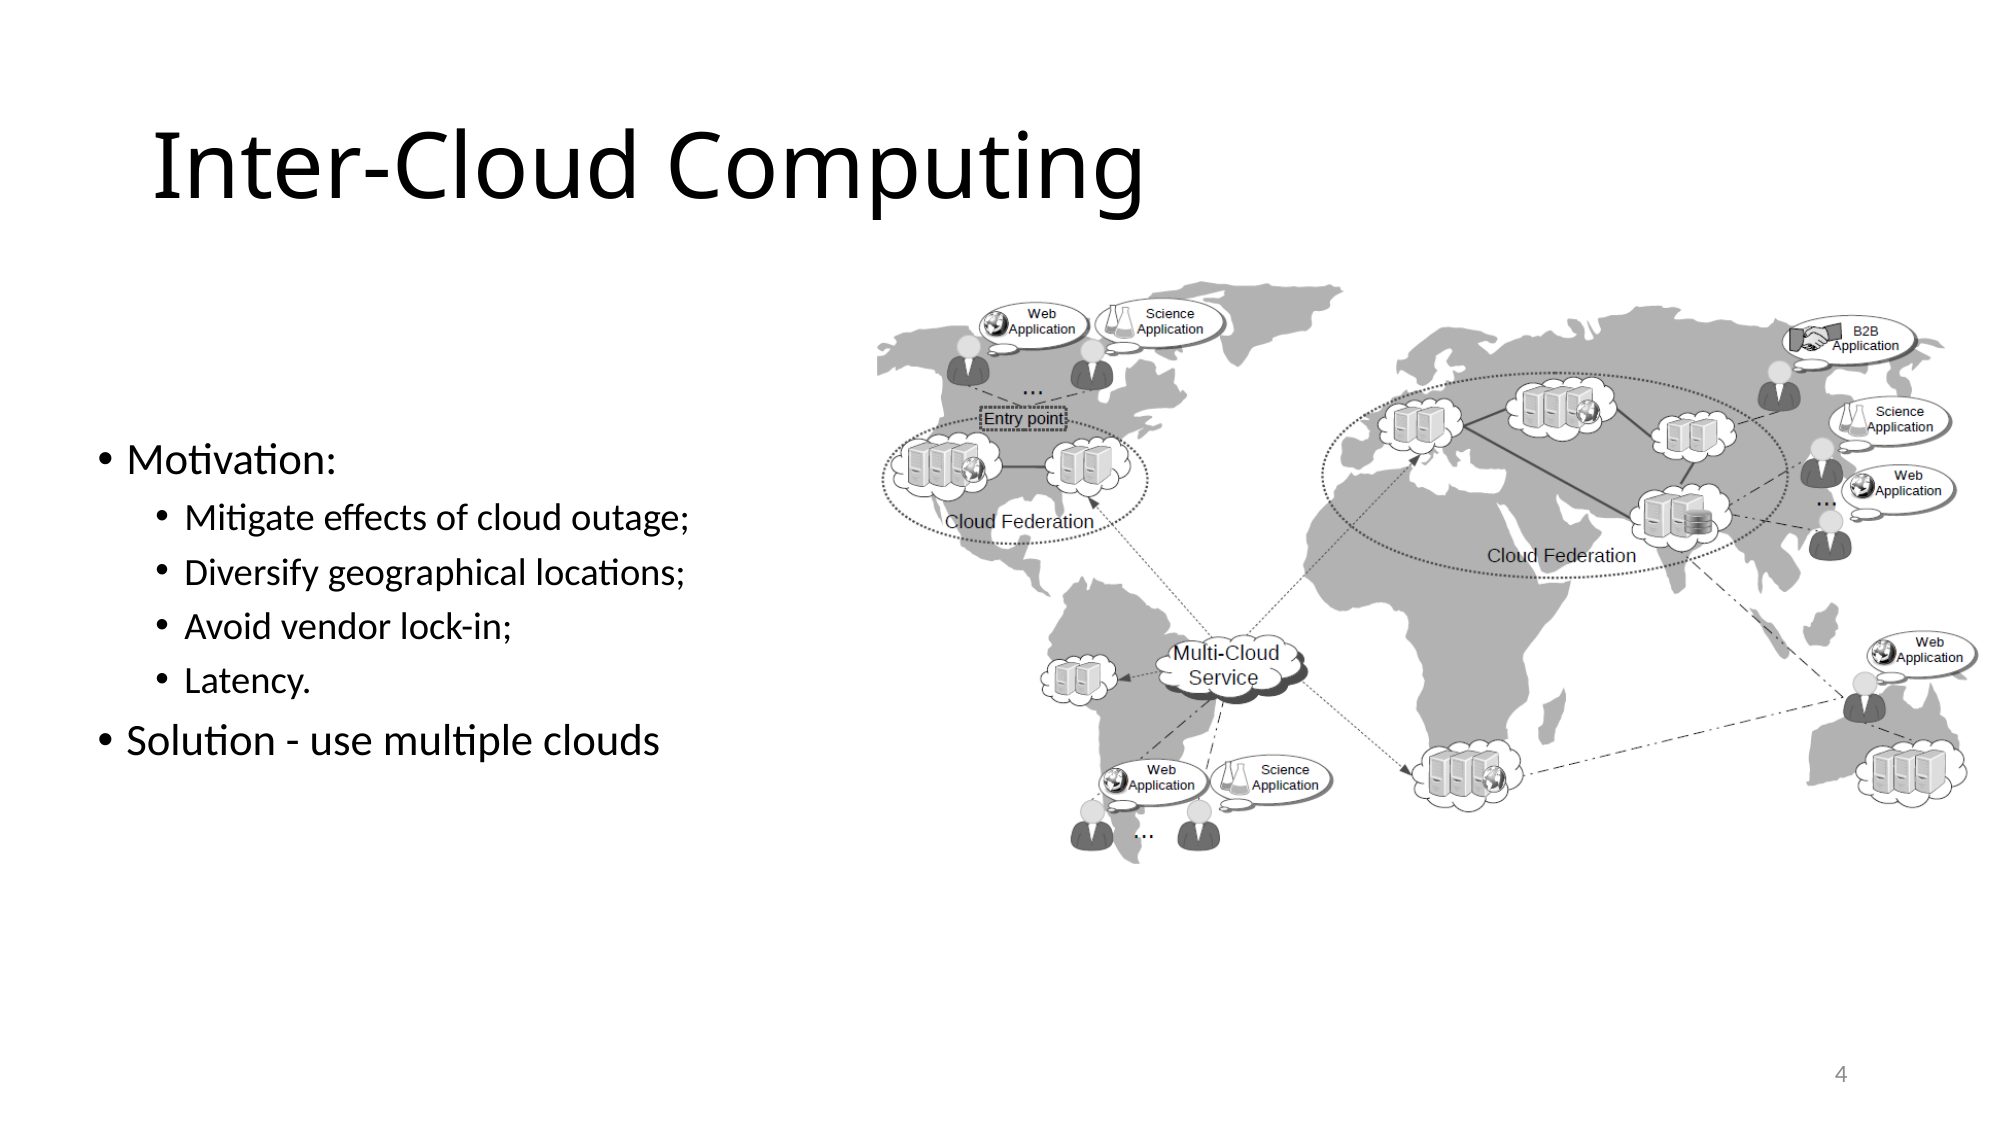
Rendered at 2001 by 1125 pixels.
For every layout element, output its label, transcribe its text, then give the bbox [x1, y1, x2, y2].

title Inter-Cloud Computing [137, 59, 1863, 278]
slide_number <number> [1412, 1042, 1863, 1103]
picture [872, 277, 1984, 870]
list Motivation: Mitigate effects of cloud outage; Diversify geographical locations; Avoid vendor lock-in; Latency. Solution - use multiple clouds [82, 428, 872, 775]
